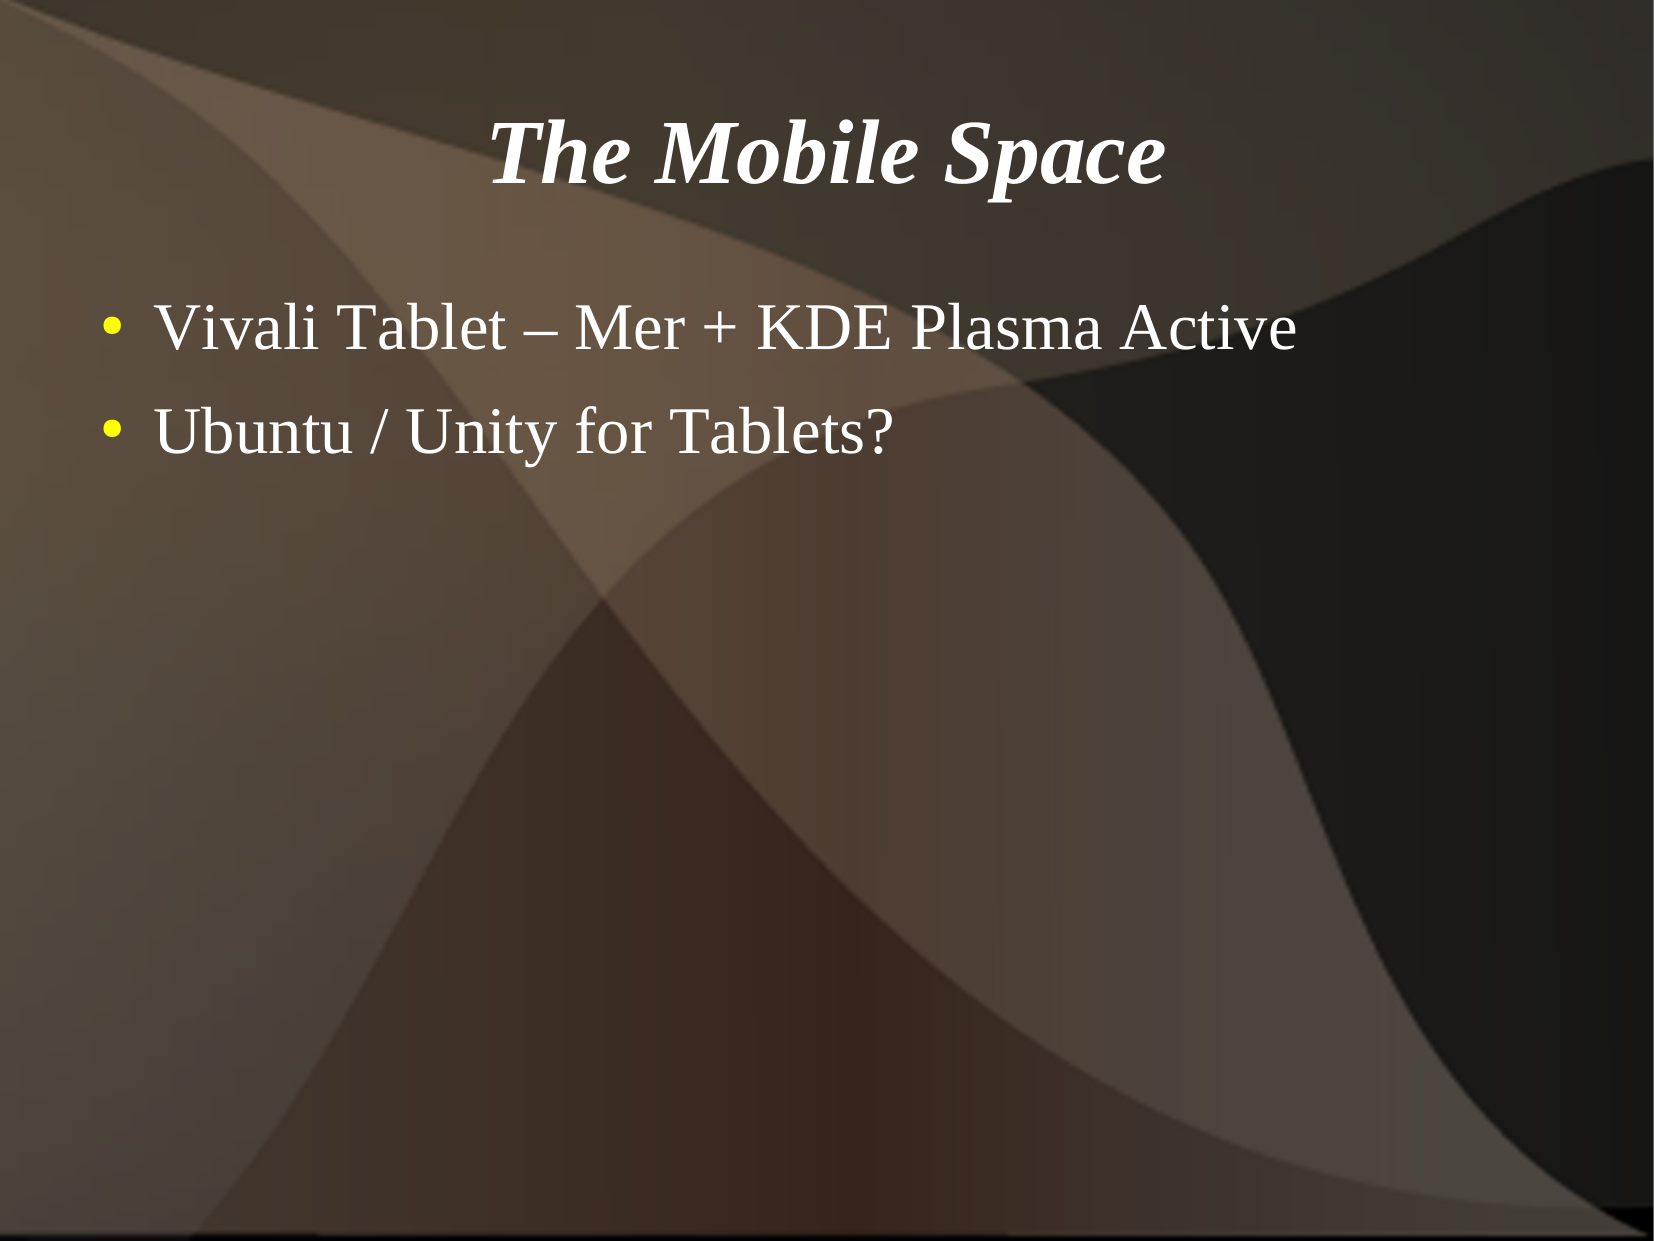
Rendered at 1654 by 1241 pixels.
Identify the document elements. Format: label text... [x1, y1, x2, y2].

list Vivali Tablet – Mer + KDE Plasma Active Ubuntu / Unity for Tablets? [82, 290, 1571, 1109]
title The Mobile Space [82, 49, 1571, 257]
picture [0, 0, 1654, 1241]
